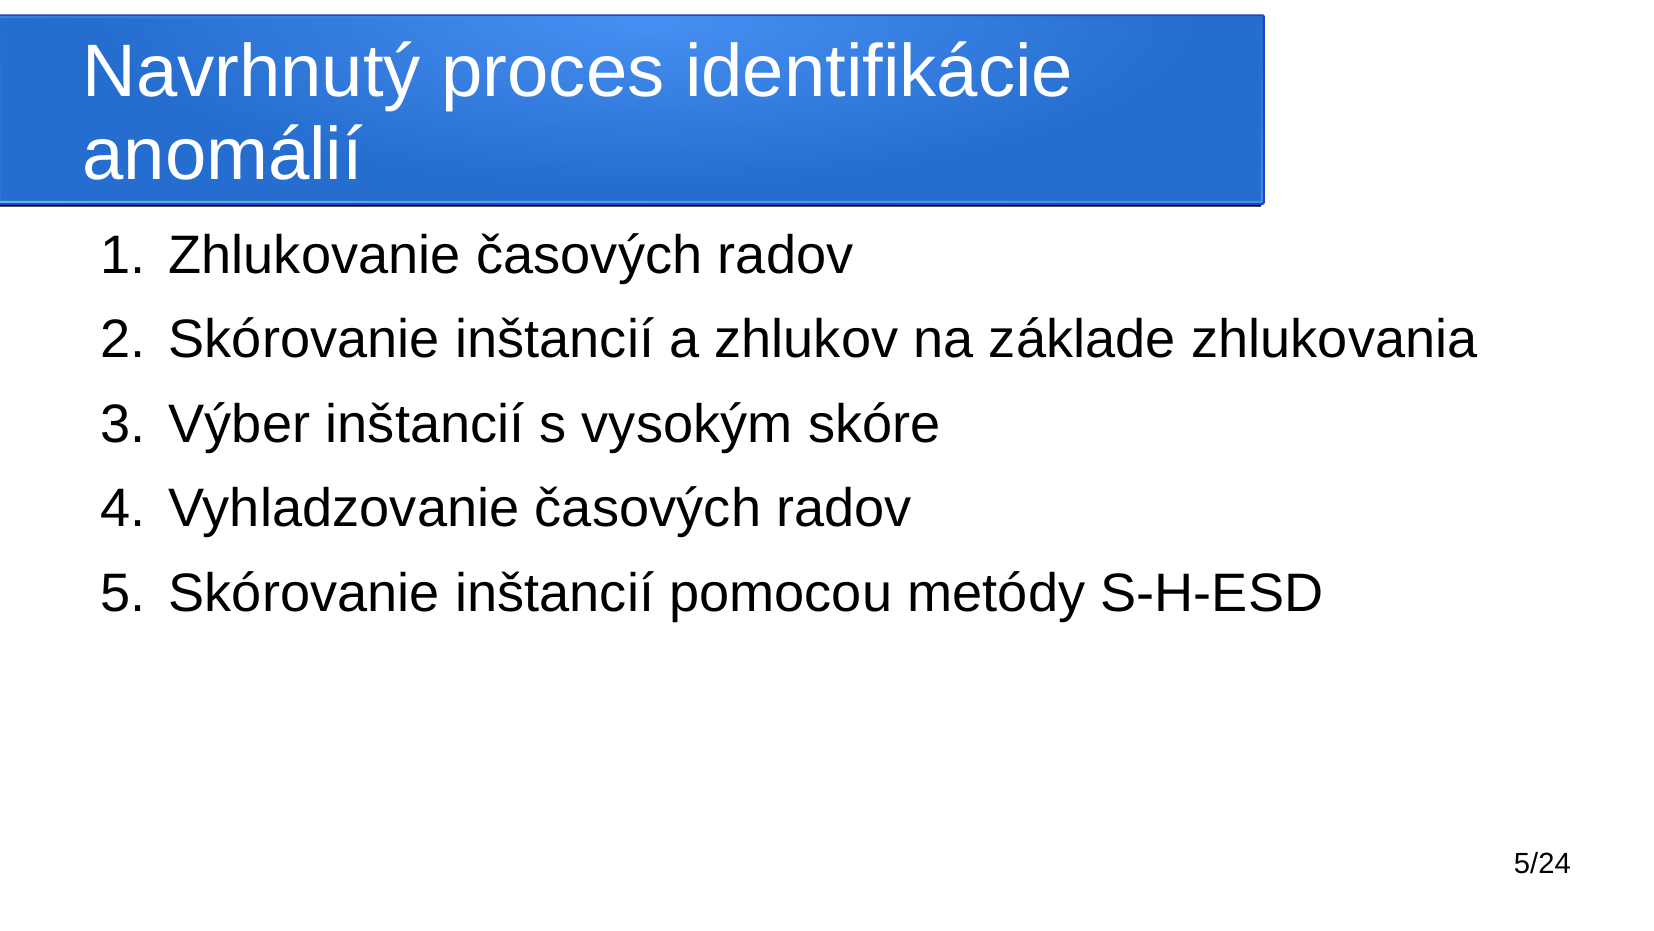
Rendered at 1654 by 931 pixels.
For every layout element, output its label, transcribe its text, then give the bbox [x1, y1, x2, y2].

title Navrhnutý proces identifikácie anomálií [82, 29, 1231, 196]
list Zhlukovanie časových radov Skórovanie inštancií a zhlukov na základe zhlukovania Výber inštancií s vysokým skóre Vyhladzovanie časových radov Skórovanie inštancií pomocou metódy S-H-ESD [82, 224, 1571, 764]
